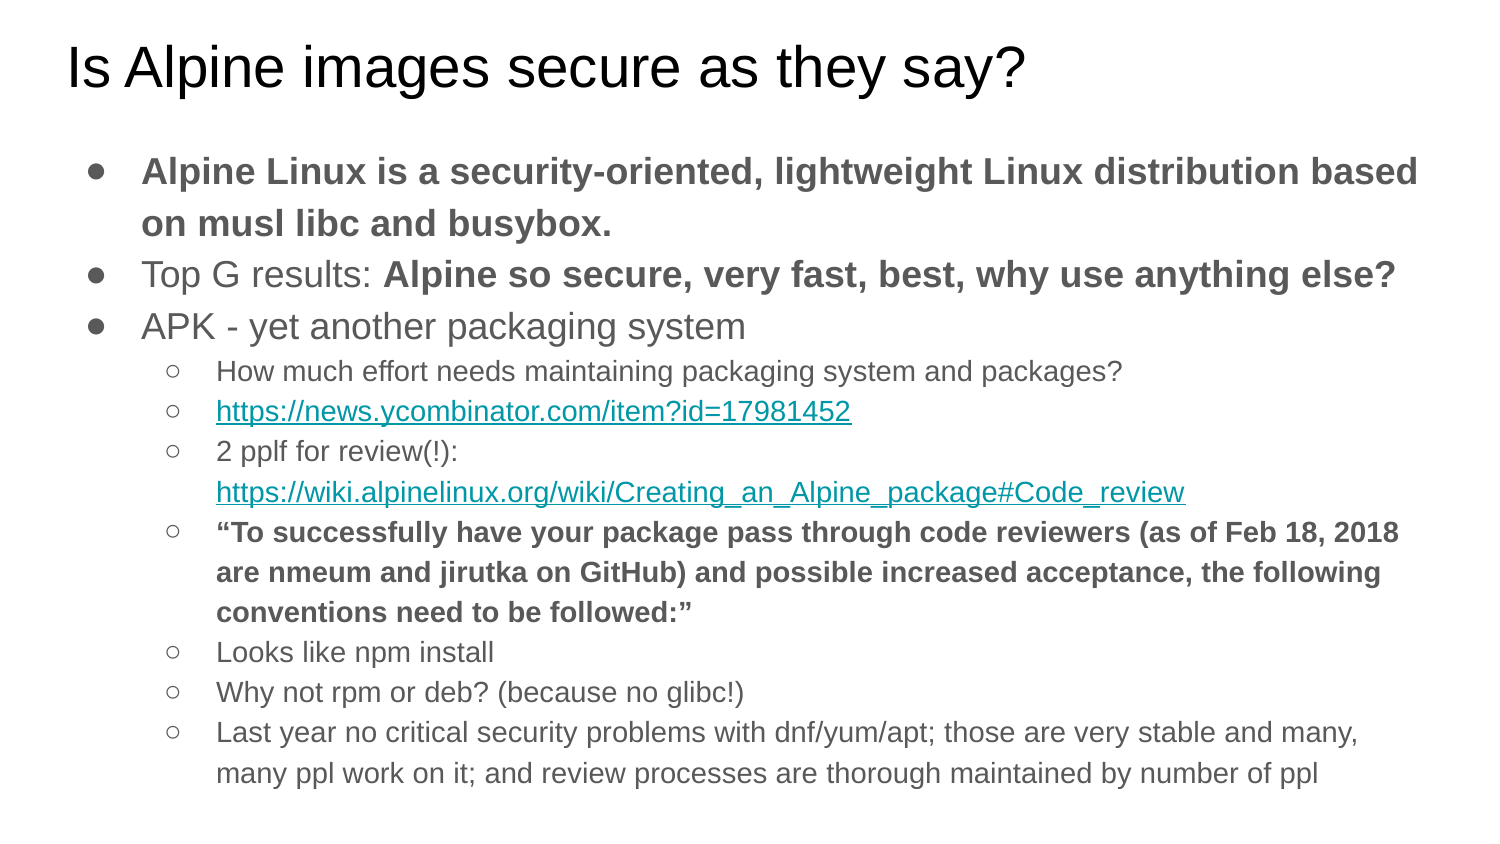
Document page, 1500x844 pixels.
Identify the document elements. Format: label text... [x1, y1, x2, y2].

title Is Alpine images secure as they say? [51, 13, 1449, 108]
list Alpine Linux is a security-oriented, lightweight Linux distribution based on musl libc and busybox. Top G results: Alpine so secure, very fast, best, why use anything else? APK - yet another packaging system How much effort needs maintaining packaging system and packages? https://news.ycombinator.com/item?id=17981452 2 pplf for review(!): https://wiki.alpinelinux.org/wiki/Creating_an_Alpine_package#Code_review “To successfully have your package pass through code reviewers (as of Feb 18, 2018 are nmeum and jirutka on GitHub) and possible increased acceptance, the following conventions need to be followed:” Looks like npm install Why not rpm or deb? (because no glibc!) Last year no critical security problems with dnf/yum/apt; those are very stable and many, many ppl work on it; and review processes are thorough maintained by number of ppl [51, 125, 1449, 686]
